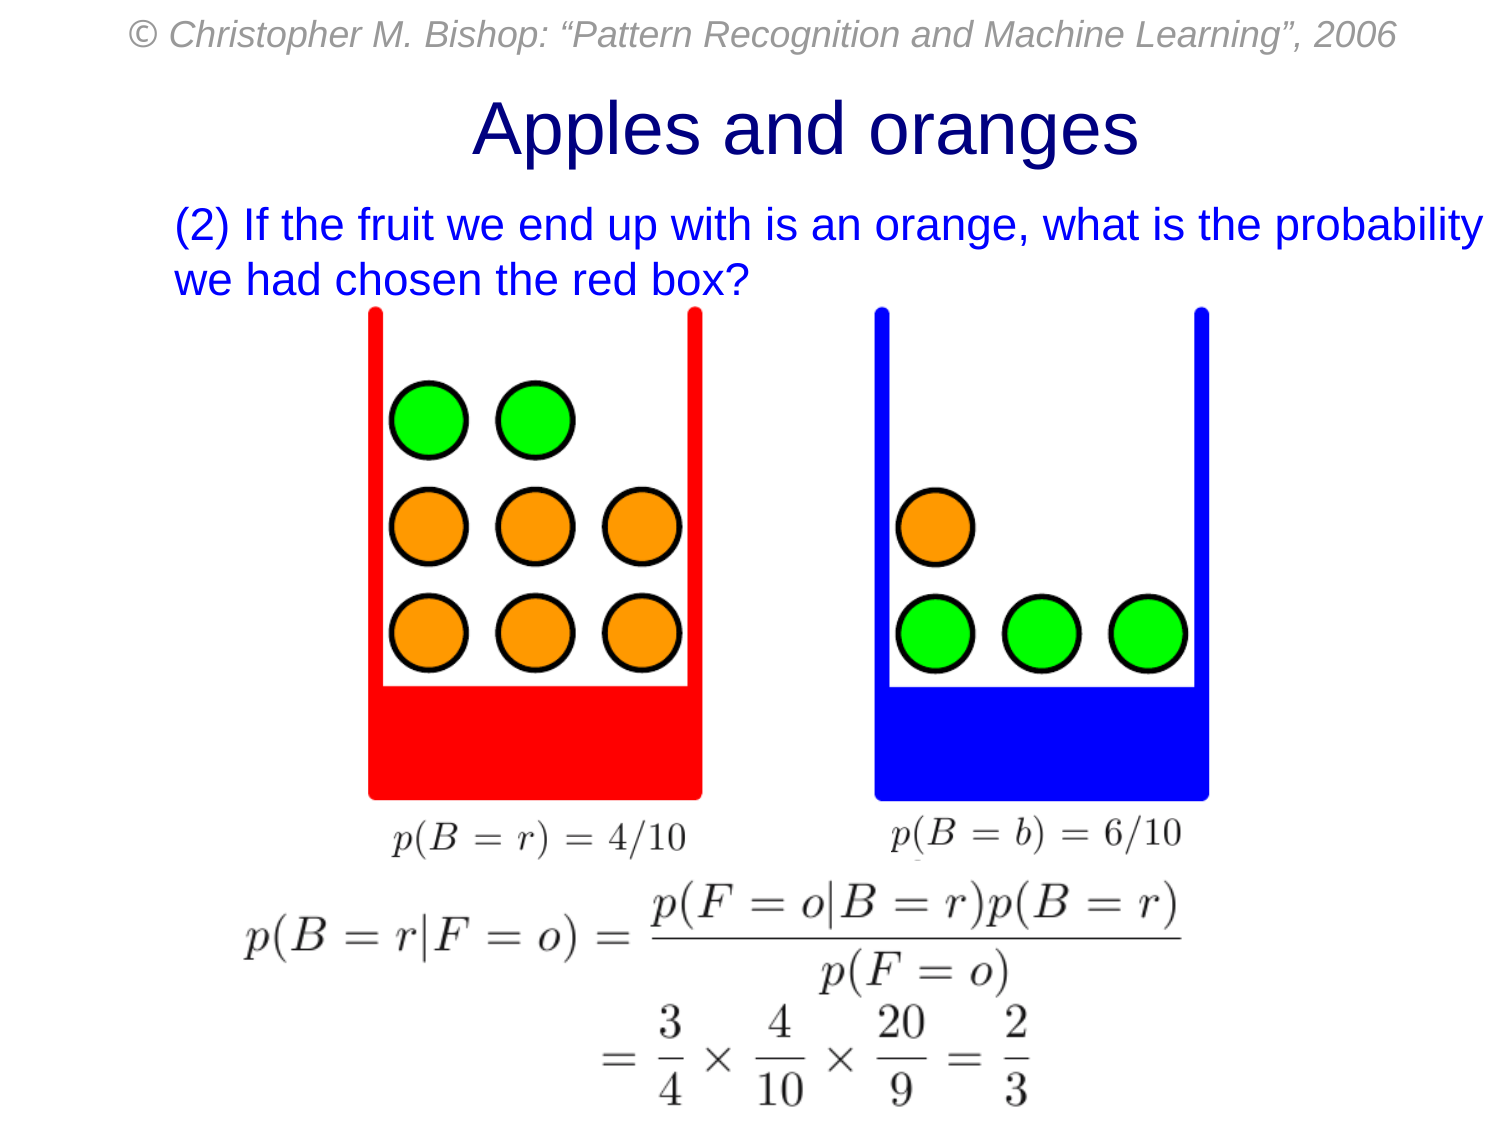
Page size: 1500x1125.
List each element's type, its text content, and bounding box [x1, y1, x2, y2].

picture [871, 303, 1213, 805]
picture [243, 878, 1196, 1110]
text_box © Christopher M. Bishop: “Pattern Recognition and Machine Learning”, 2006 [112, 0, 1500, 90]
title Apples and oranges [149, 90, 1463, 179]
list (2) If the fruit we end up with is an orange, what is the probability we had chosen the red box? [37, 187, 1500, 1125]
picture [367, 305, 705, 804]
picture [891, 812, 1183, 861]
picture [389, 813, 690, 861]
